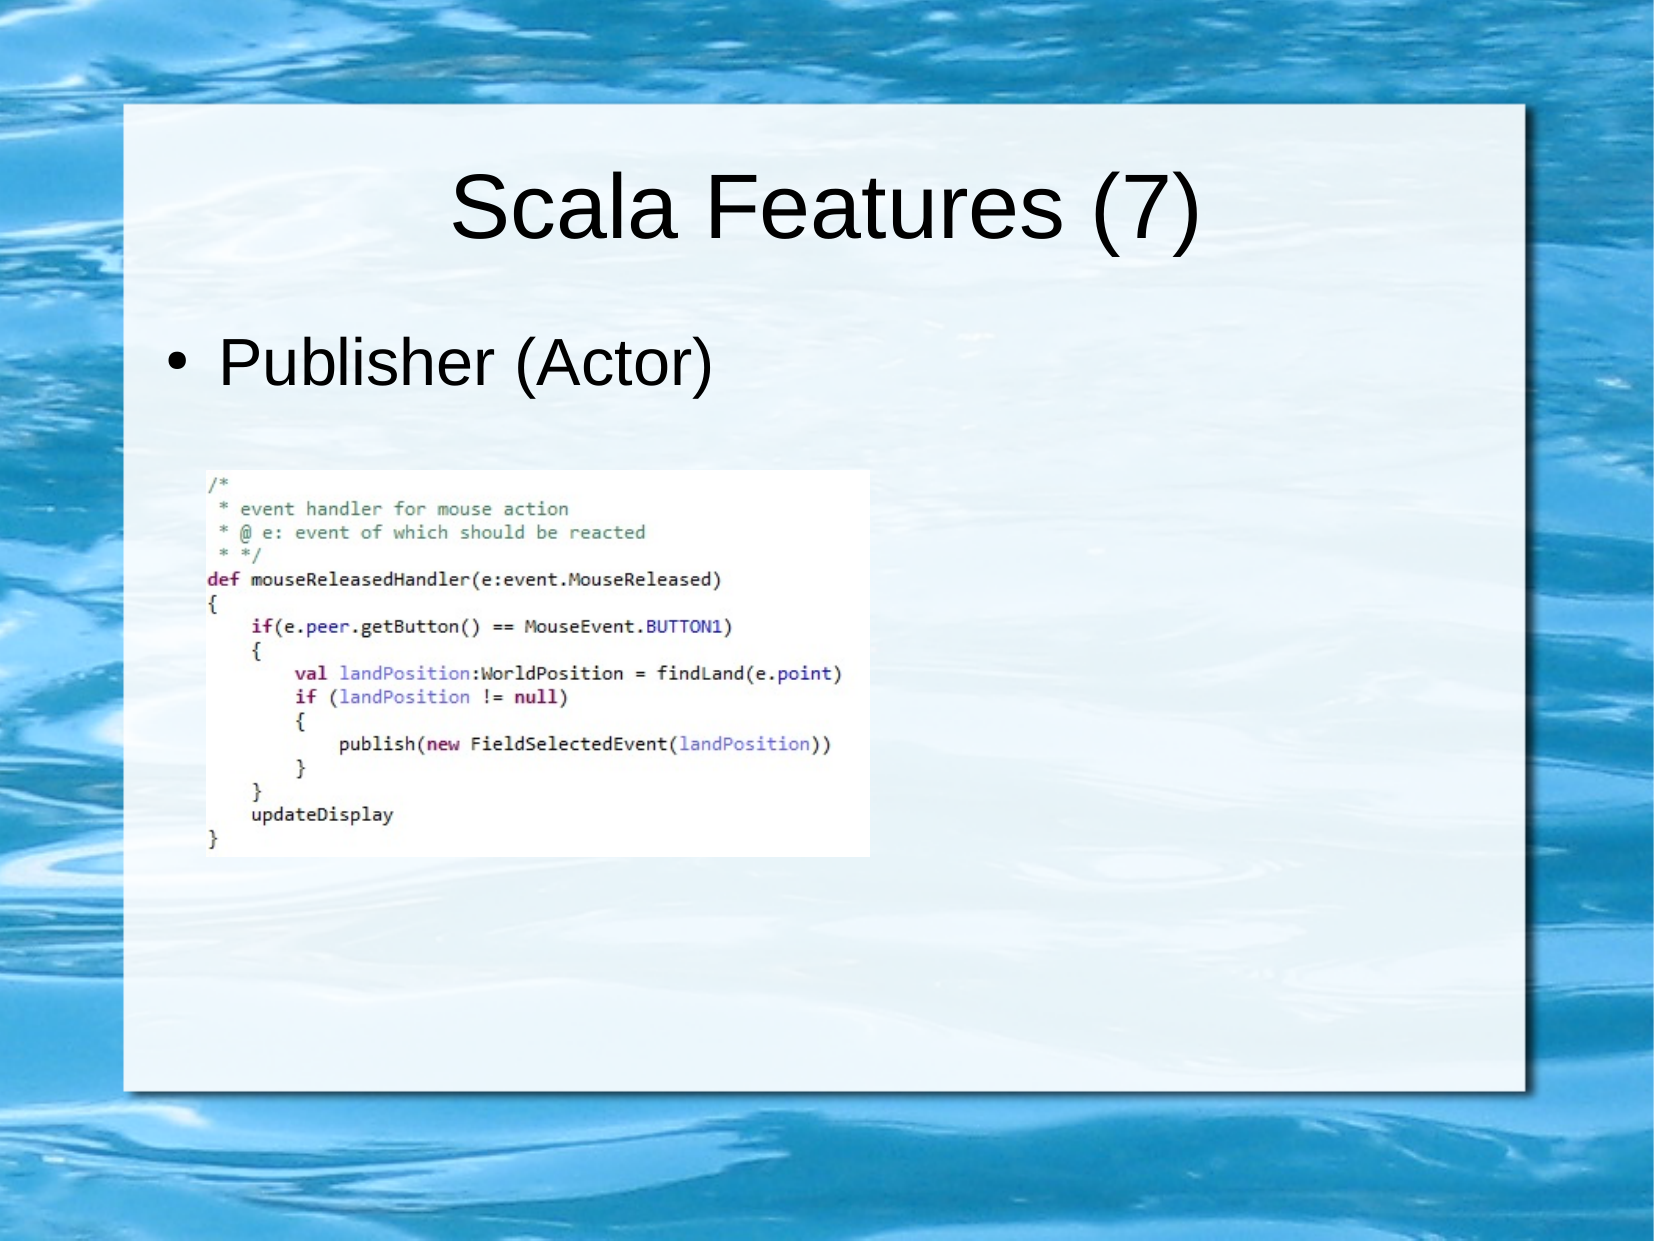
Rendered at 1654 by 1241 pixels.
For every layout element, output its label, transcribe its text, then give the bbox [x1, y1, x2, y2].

title Scala Features (7) [147, 118, 1506, 296]
list Publisher (Actor) [147, 324, 1506, 1063]
picture [0, 0, 1654, 1241]
